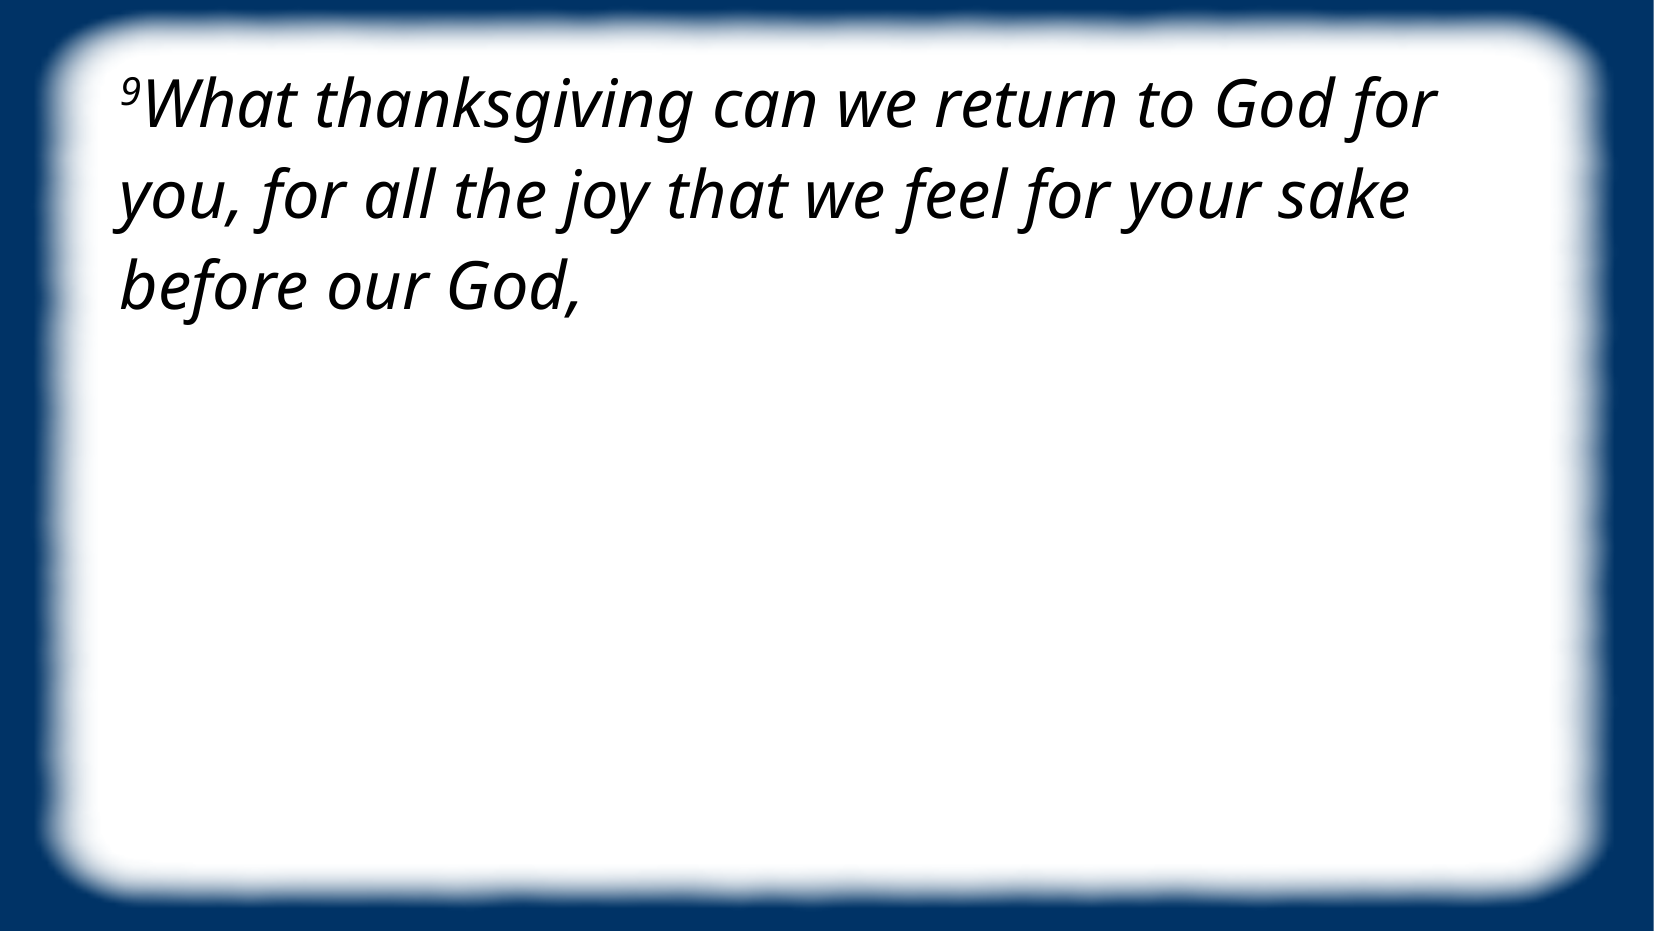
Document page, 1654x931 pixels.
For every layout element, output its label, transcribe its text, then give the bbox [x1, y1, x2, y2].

text_box 9What thanksgiving can we return to God for you, for all the joy that we feel for your sake before our God, [105, 49, 1546, 350]
picture [0, 0, 1654, 931]
